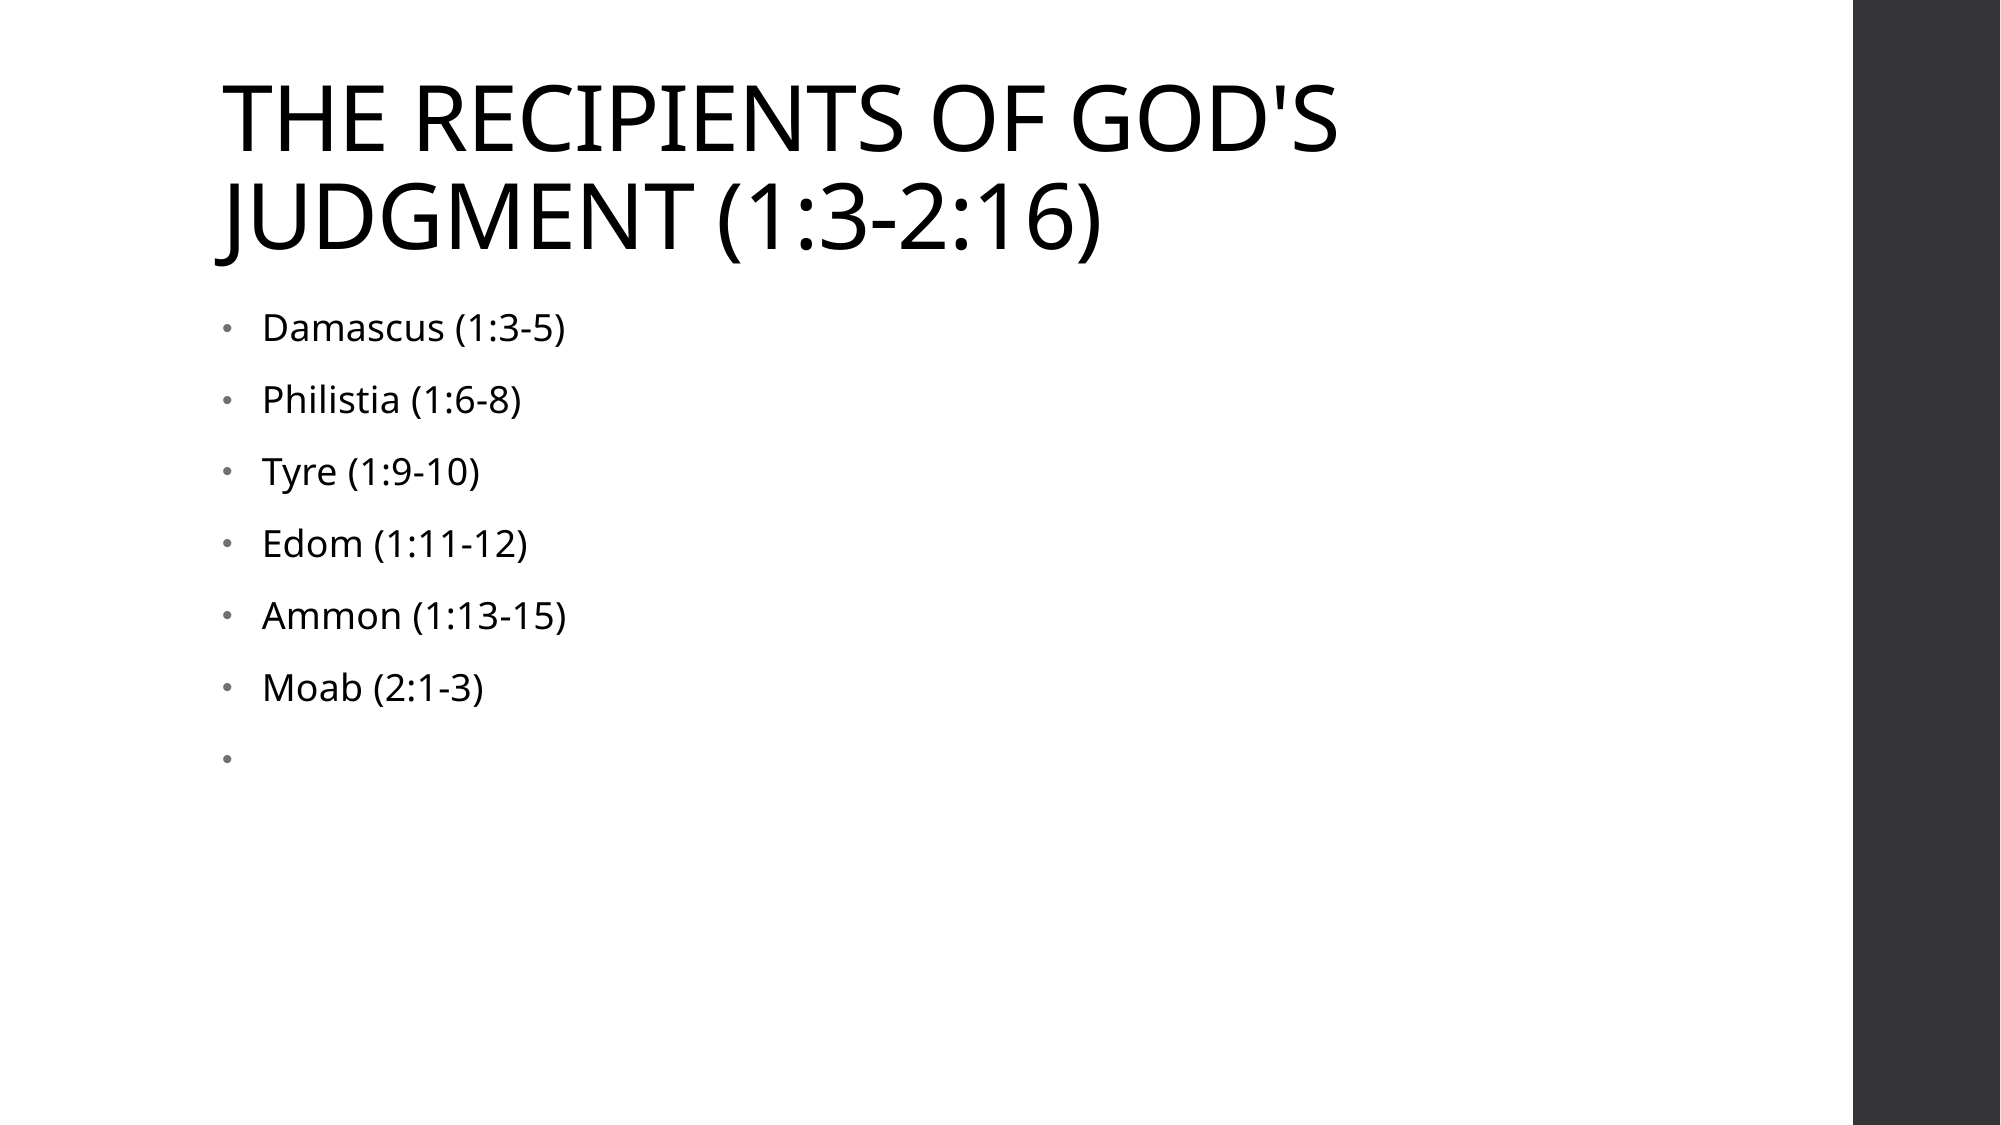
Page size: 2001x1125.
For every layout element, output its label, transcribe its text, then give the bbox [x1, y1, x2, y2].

title THE RECIPIENTS OF GOD'S JUDGMENT (1:3-2:16) [206, 60, 1797, 278]
list Damascus (1:3-5) Philistia (1:6-8) Tyre (1:9-10) Edom (1:11-12) Ammon (1:13-15) Moab (2:1-3) [206, 299, 1617, 1014]
